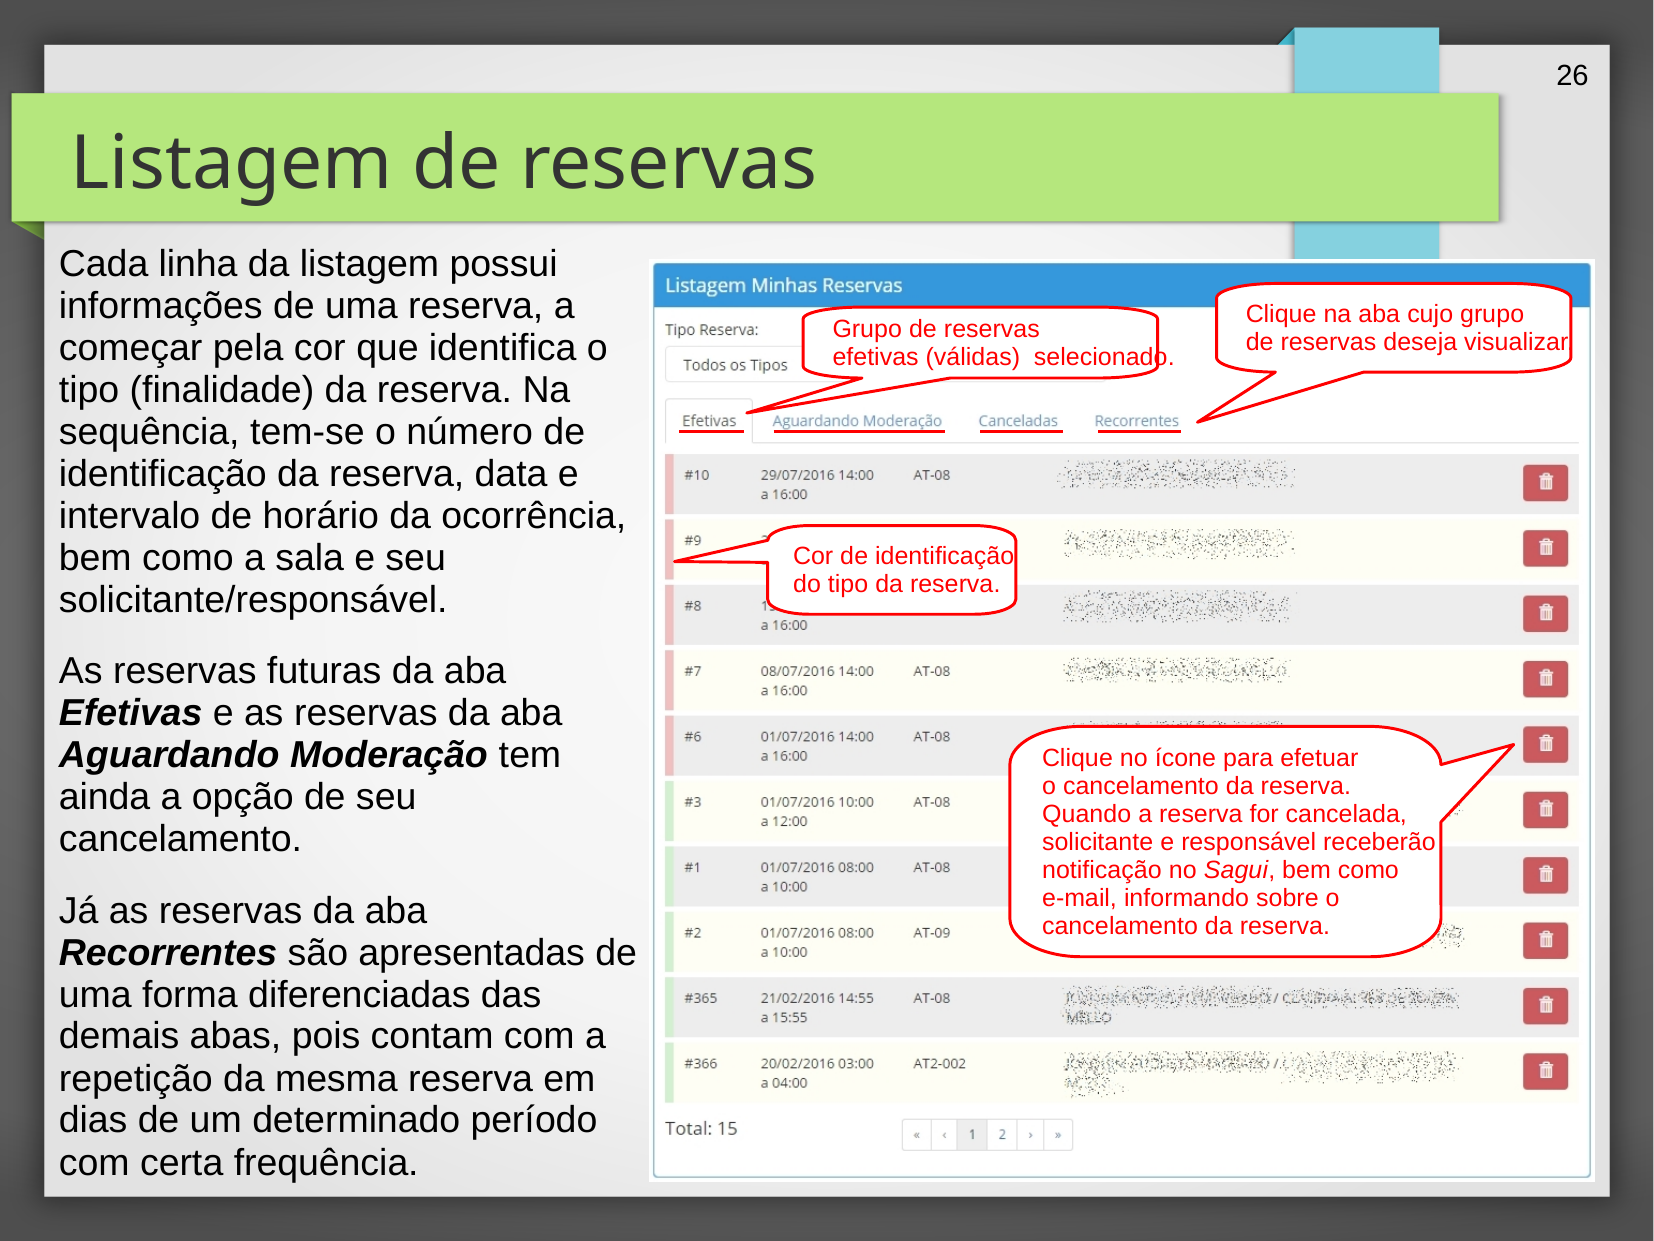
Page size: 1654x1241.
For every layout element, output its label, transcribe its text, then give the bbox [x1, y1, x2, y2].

title Listagem de reservas [70, 106, 1229, 213]
text_box Cor de identificação do tipo da reserva. [674, 525, 1016, 615]
text_box Clique no ícone para efetuar o cancelamento da reserva. Quando a reserva for cancelada, solicitante e responsável receberão notificação no Sagui, bem como e-mail, informando sobre o cancelamento da reserva. [1009, 726, 1514, 957]
picture [0, 0, 1654, 1241]
text_box Clique na aba cujo grupo de reservas deseja visualizar. [1197, 283, 1571, 423]
text_box Grupo de reservas efetivas (válidas) selecionado. [746, 307, 1158, 414]
list Cada linha da listagem possui informações de uma reserva, a começar pela cor que identifica o tipo (finalidade) da reserva. Na sequência, tem-se o número de identificação da reserva, data e intervalo de horário da ocorrência, bem como a sala e seu solicitante/responsável. As reservas futuras da aba Efetivas e as reservas da aba Aguardando Moderação tem ainda a opção de seu cancelamento. Já as reservas da aba Recorrentes são apresentadas de uma forma diferenciadas das demais abas, pois contam com a repetição da mesma reserva em dias de um determinado período com certa frequência. [59, 242, 644, 1193]
